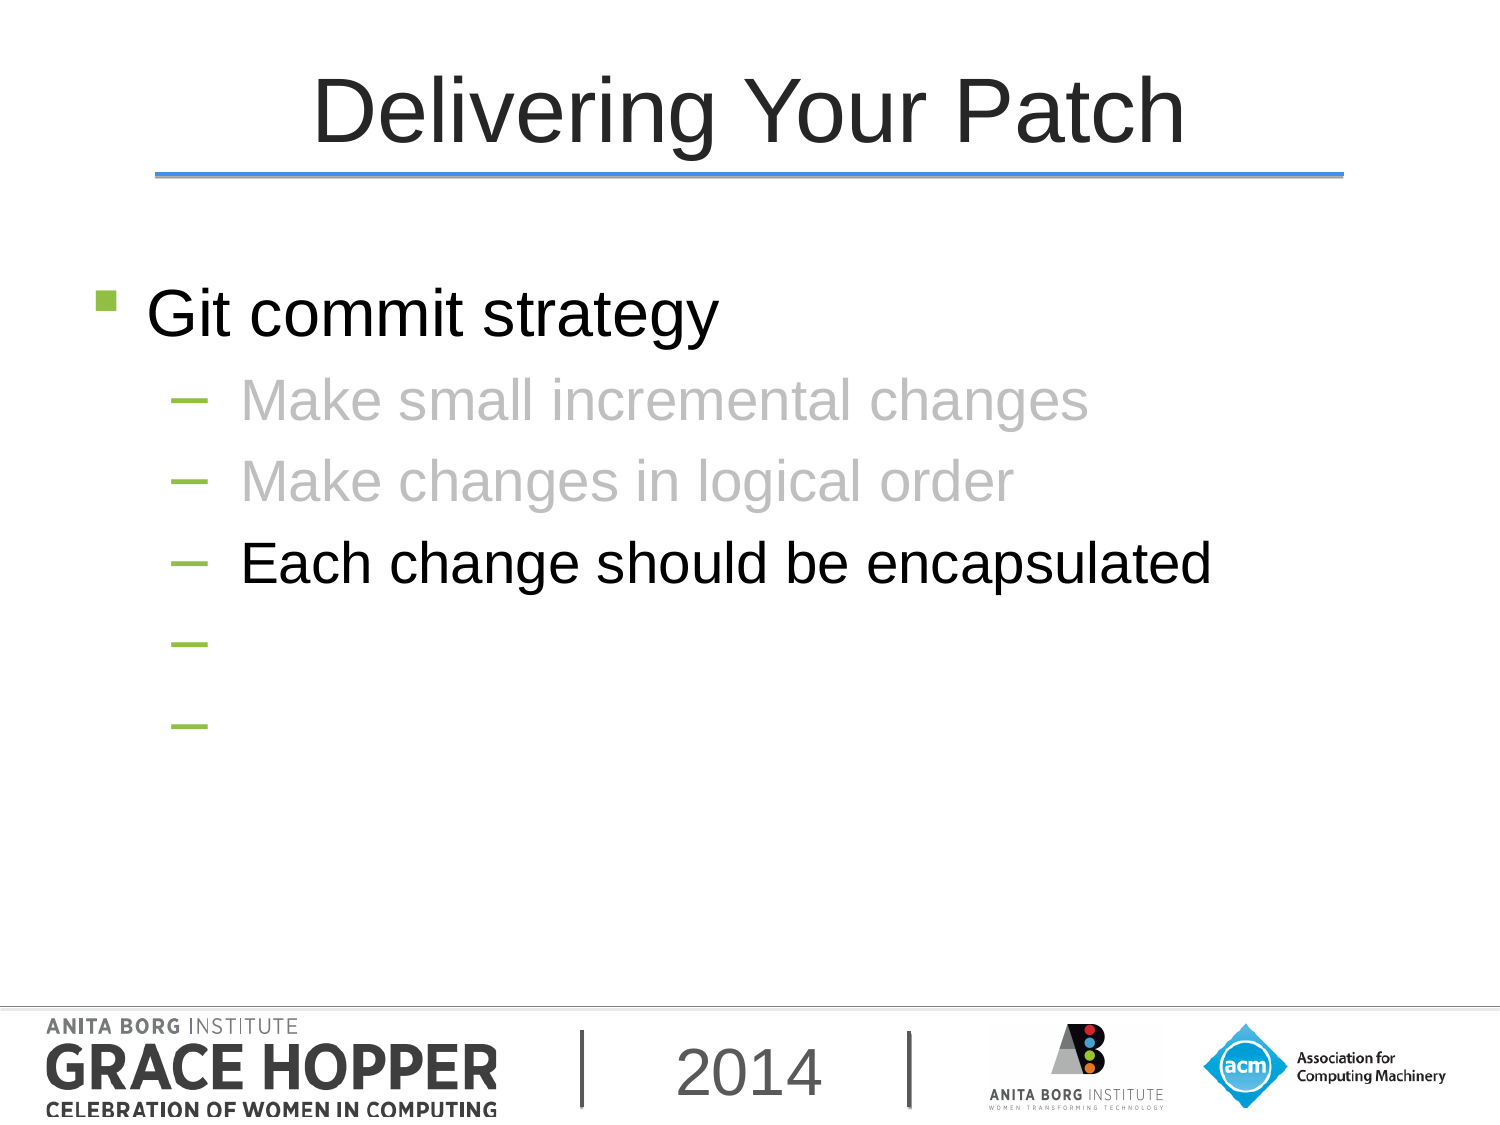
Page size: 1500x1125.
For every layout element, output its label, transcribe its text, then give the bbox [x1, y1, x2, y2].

list Git commit strategy Make small incremental changes Make changes in logical order Each change should be encapsulated Be prepared to alter previous commits Be prepared for upstream changes as you update your sources [75, 262, 1425, 1005]
title Delivering Your Patch [75, 19, 1425, 191]
picture [989, 1024, 1163, 1110]
